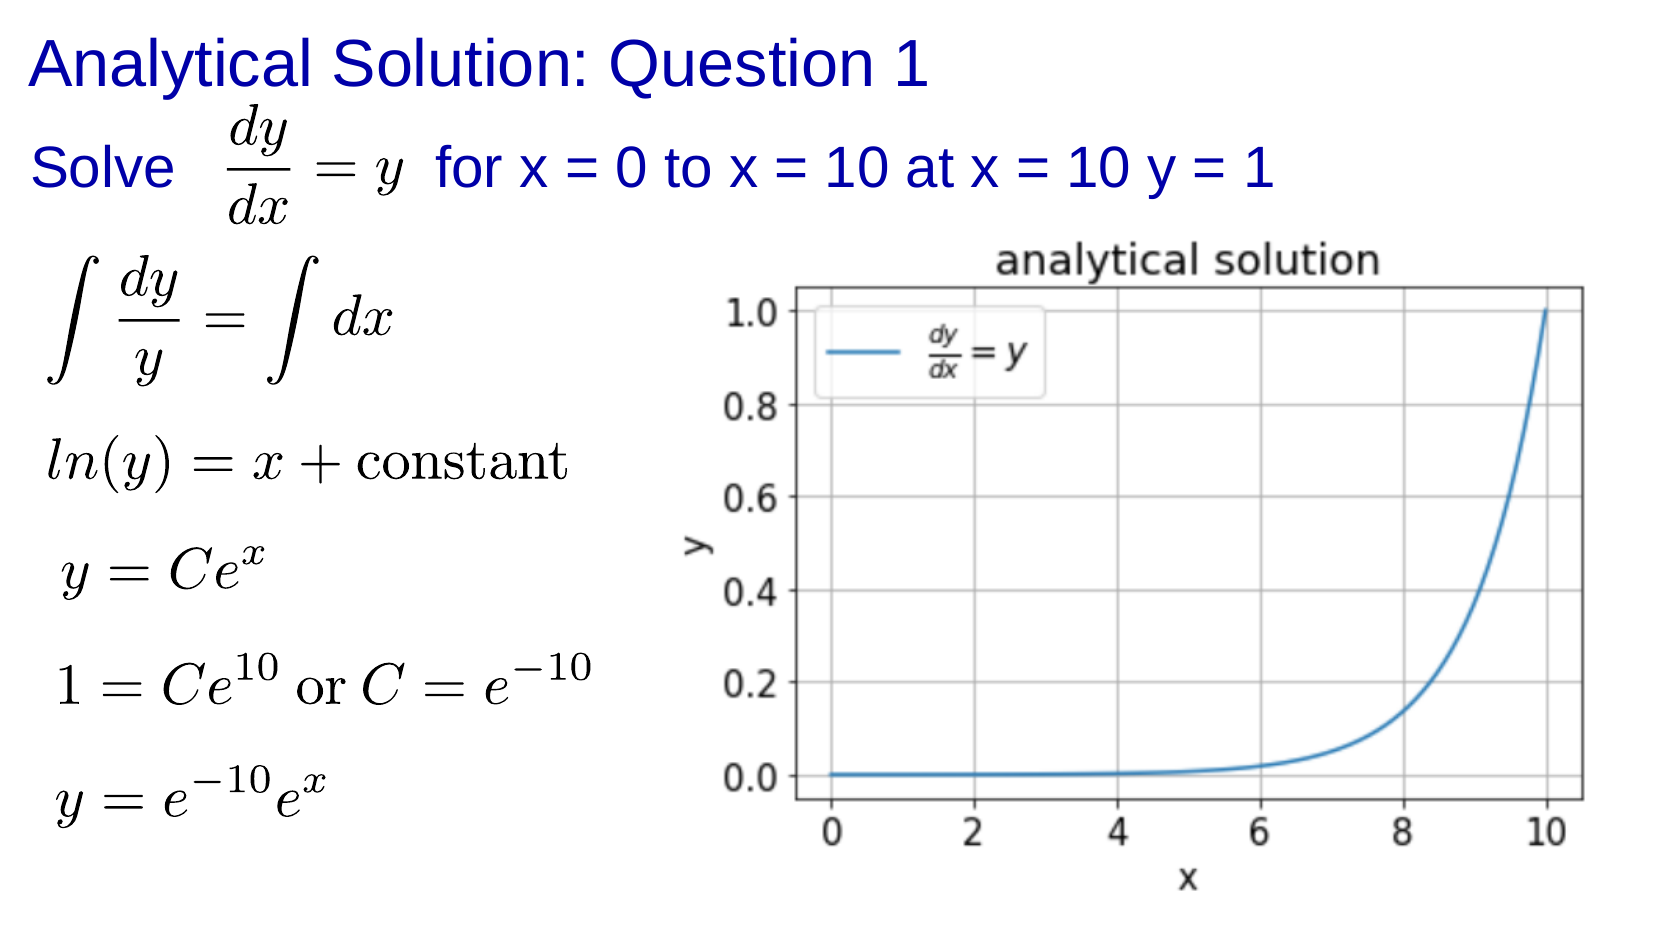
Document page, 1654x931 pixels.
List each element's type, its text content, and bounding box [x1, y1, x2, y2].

text_box [54, 652, 593, 706]
text_box [60, 546, 267, 601]
text_box [43, 255, 395, 387]
text_box [54, 765, 328, 829]
text_box [226, 103, 406, 225]
list Solve for x = 0 to x = 10 at x = 10 y = 1 [30, 135, 1645, 916]
text_box [45, 435, 571, 494]
picture [660, 224, 1591, 905]
title Analytical Solution: Question 1 [28, 21, 1626, 106]
